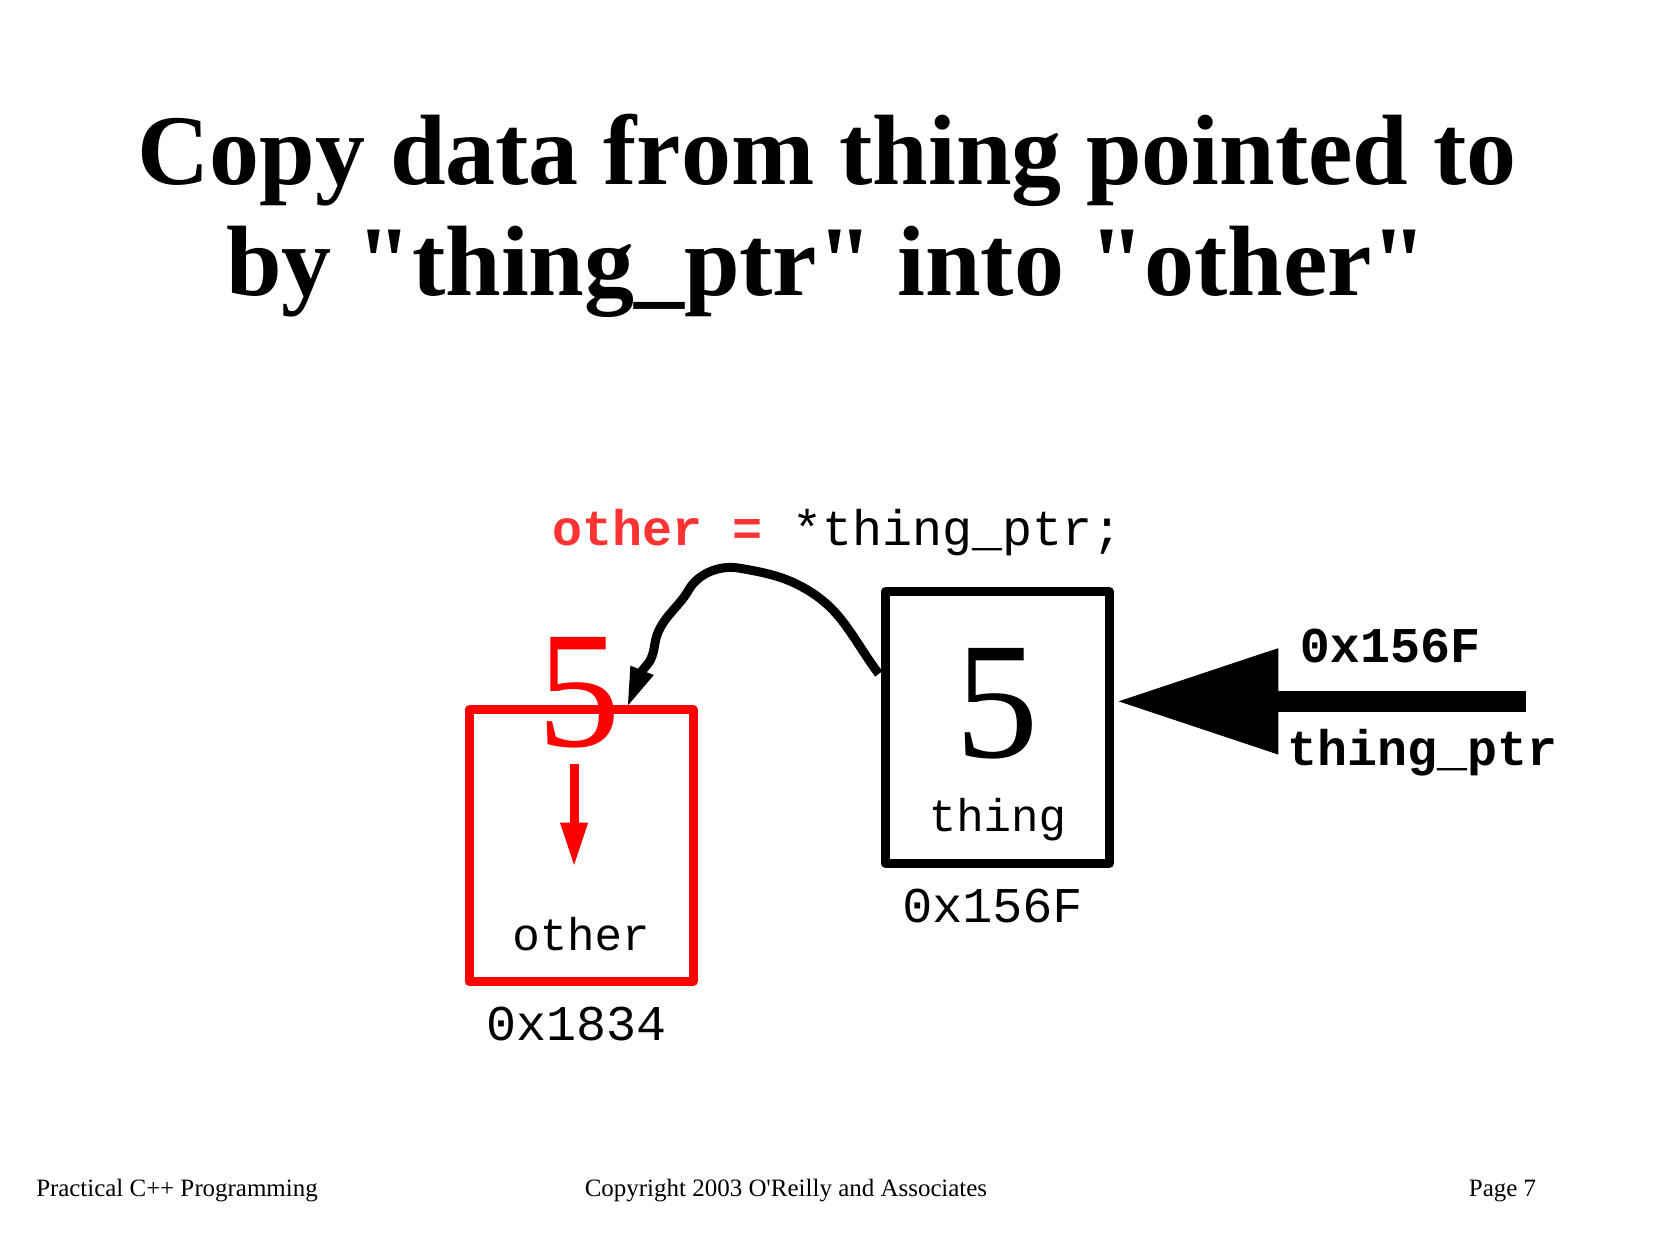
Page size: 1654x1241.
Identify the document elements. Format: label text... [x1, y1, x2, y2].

text_box 5 [536, 598, 621, 783]
text_box thing_ptr [1287, 723, 1558, 781]
text_box other = *thing_ptr; [552, 503, 1123, 561]
text_box 0x1834 [485, 998, 667, 1053]
text_box 0x156F [902, 880, 1083, 935]
text_box other [469, 709, 694, 982]
text_box 5 thing [885, 591, 1110, 864]
text_box 0x156F [1299, 620, 1481, 678]
title Copy data from thing pointed to by "thing_ptr" into "other" [121, 95, 1534, 318]
